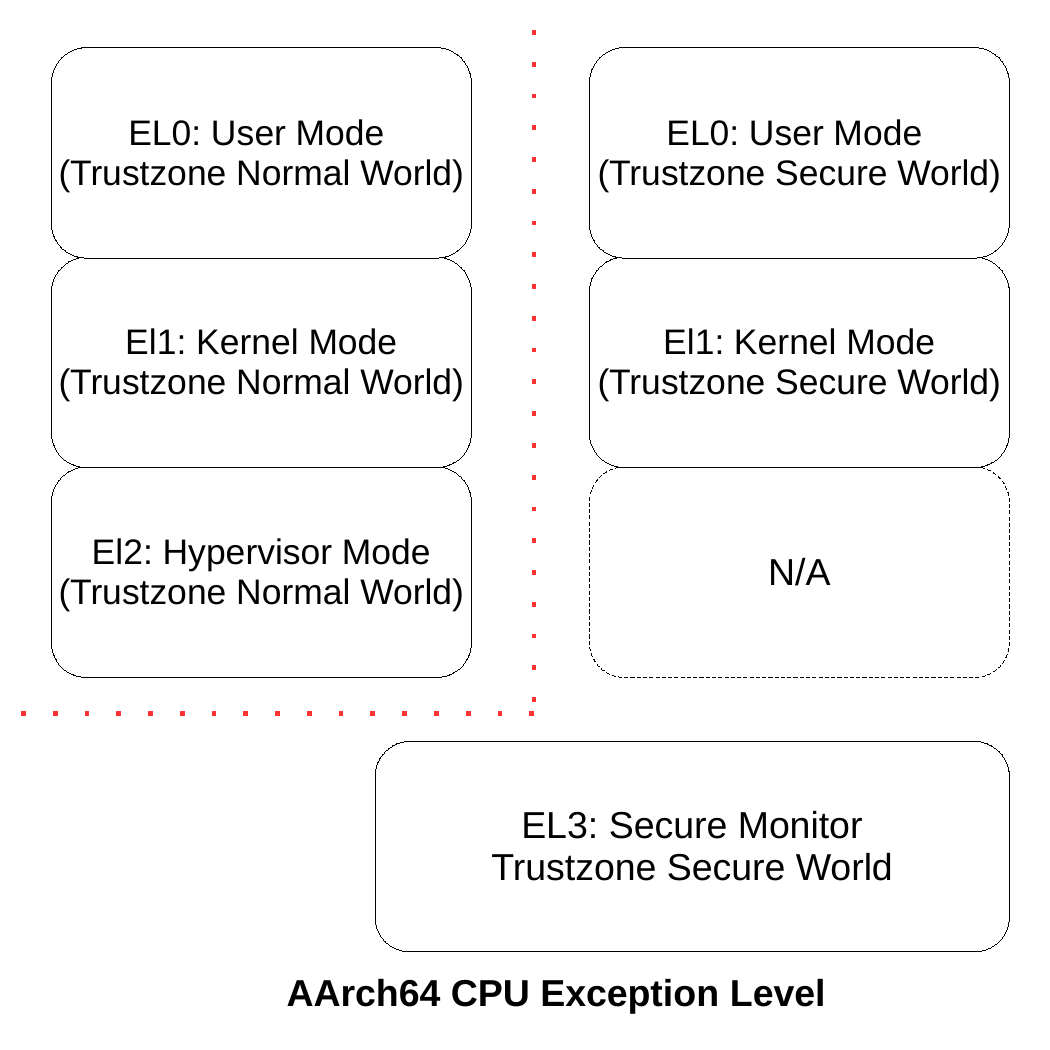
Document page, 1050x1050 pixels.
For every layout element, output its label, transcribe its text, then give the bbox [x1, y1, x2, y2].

text_box EL0: User Mode (Trustzone Normal World) [51, 47, 472, 259]
text_box AArch64 CPU Exception Level [271, 965, 841, 1023]
text_box EL0: User Mode (Trustzone Secure World) [589, 47, 1010, 259]
text_box El1: Kernel Mode (Trustzone Normal World) [51, 258, 472, 468]
text_box N/A [589, 467, 1010, 678]
text_box El1: Kernel Mode (Trustzone Secure World) [589, 258, 1010, 468]
text_box EL3: Secure Monitor Trustzone Secure World [375, 741, 1010, 952]
text_box El2: Hypervisor Mode (Trustzone Normal World) [51, 467, 472, 678]
